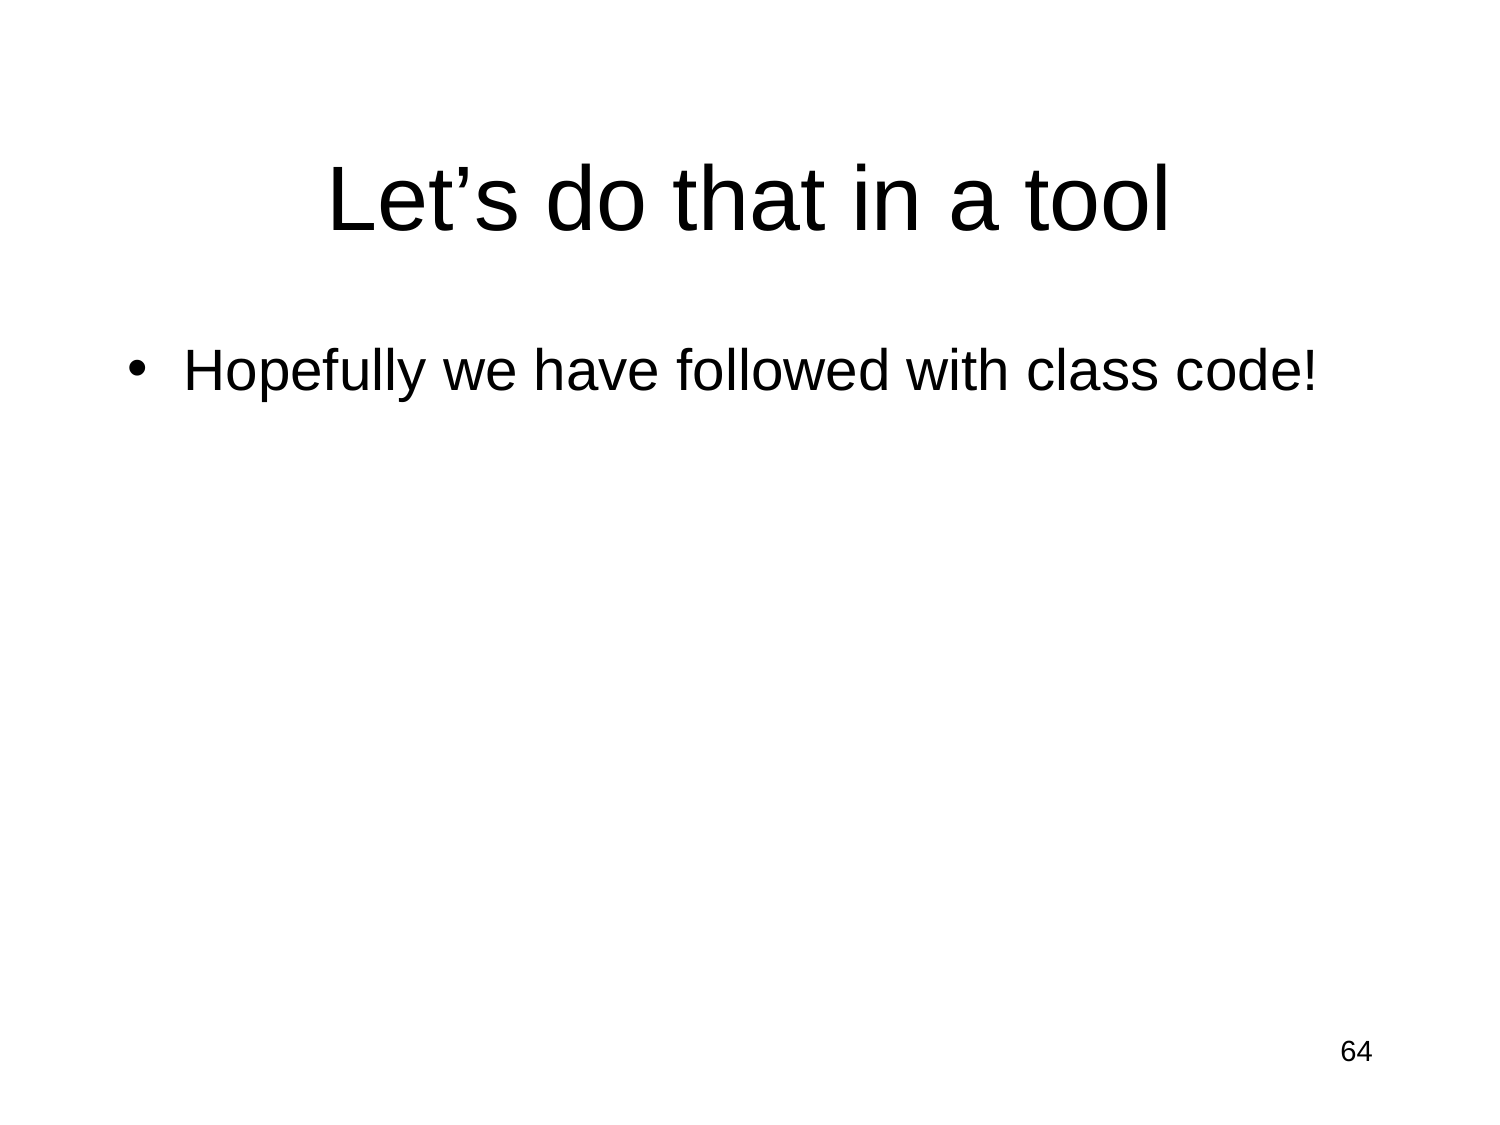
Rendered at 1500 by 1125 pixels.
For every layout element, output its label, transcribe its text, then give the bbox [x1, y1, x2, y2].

text_box <number> [1074, 1025, 1388, 1101]
list Hopefully we have followed with class code! [112, 324, 1388, 1001]
title Let’s do that in a tool [112, 99, 1388, 288]
